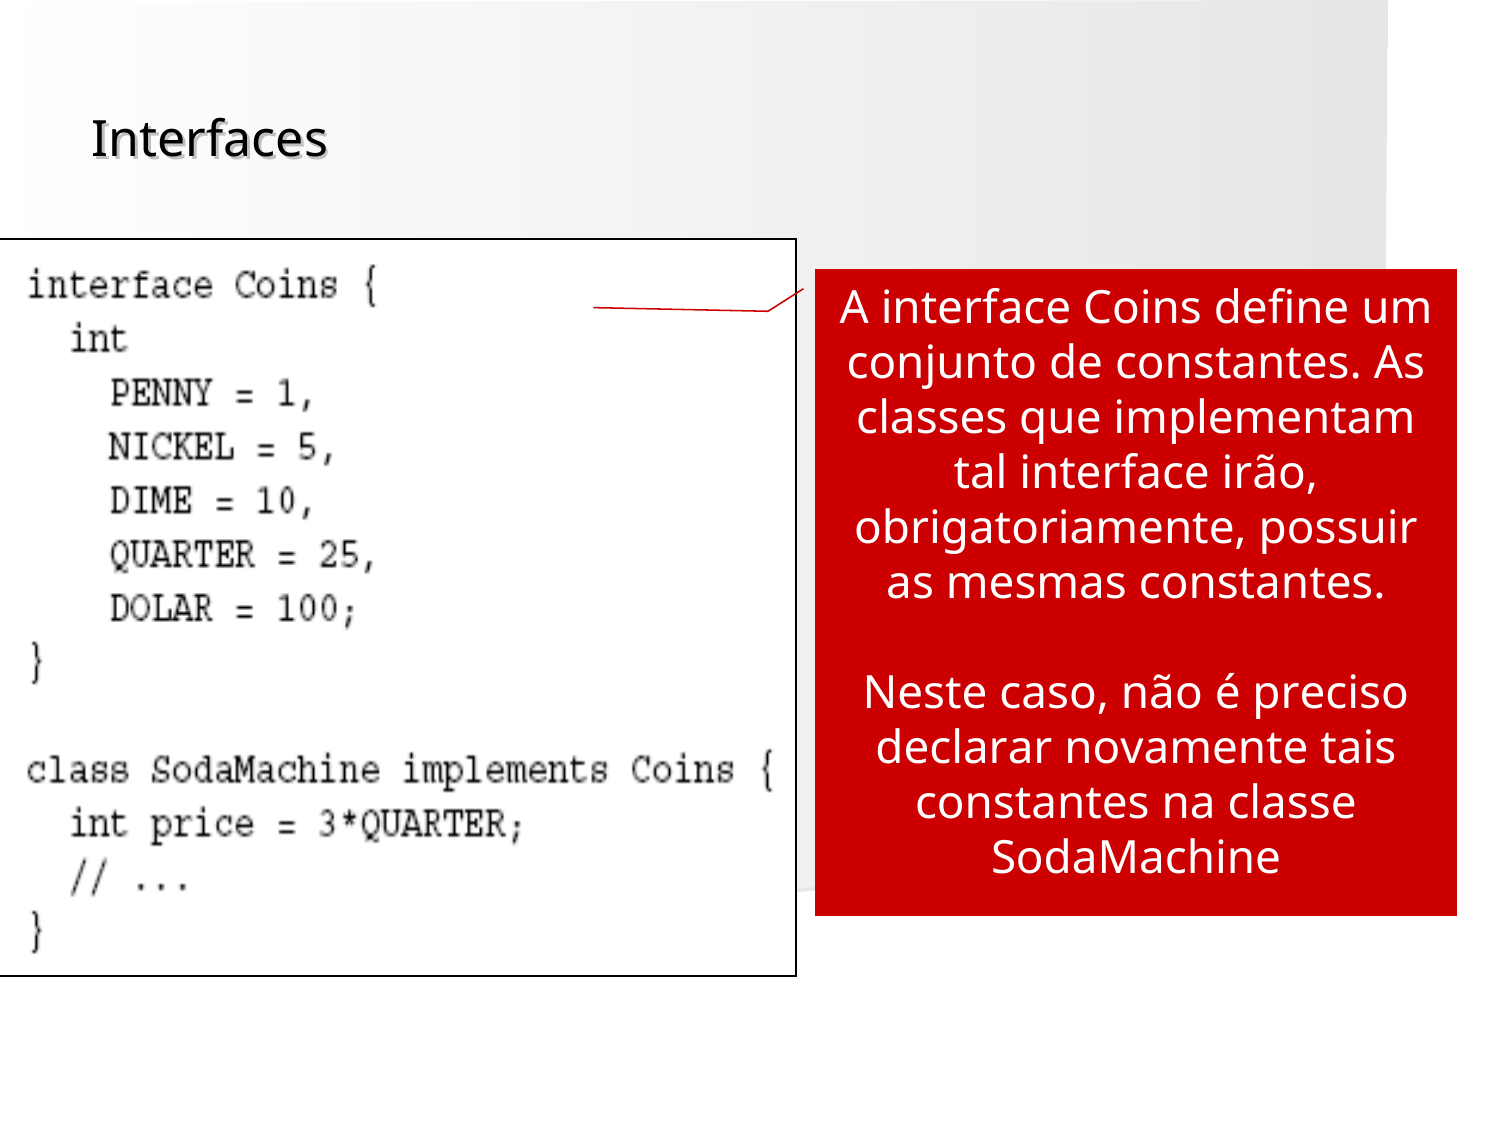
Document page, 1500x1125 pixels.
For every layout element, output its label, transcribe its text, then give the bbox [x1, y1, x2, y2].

picture [0, 239, 796, 976]
text_box A interface Coins define um conjunto de constantes. As classes que implementam tal interface irão, obrigatoriamente, possuir as mesmas constantes. Neste caso, não é preciso declarar novamente tais constantes na classe SodaMachine [816, 270, 1456, 915]
title Interfaces [76, 42, 1427, 231]
